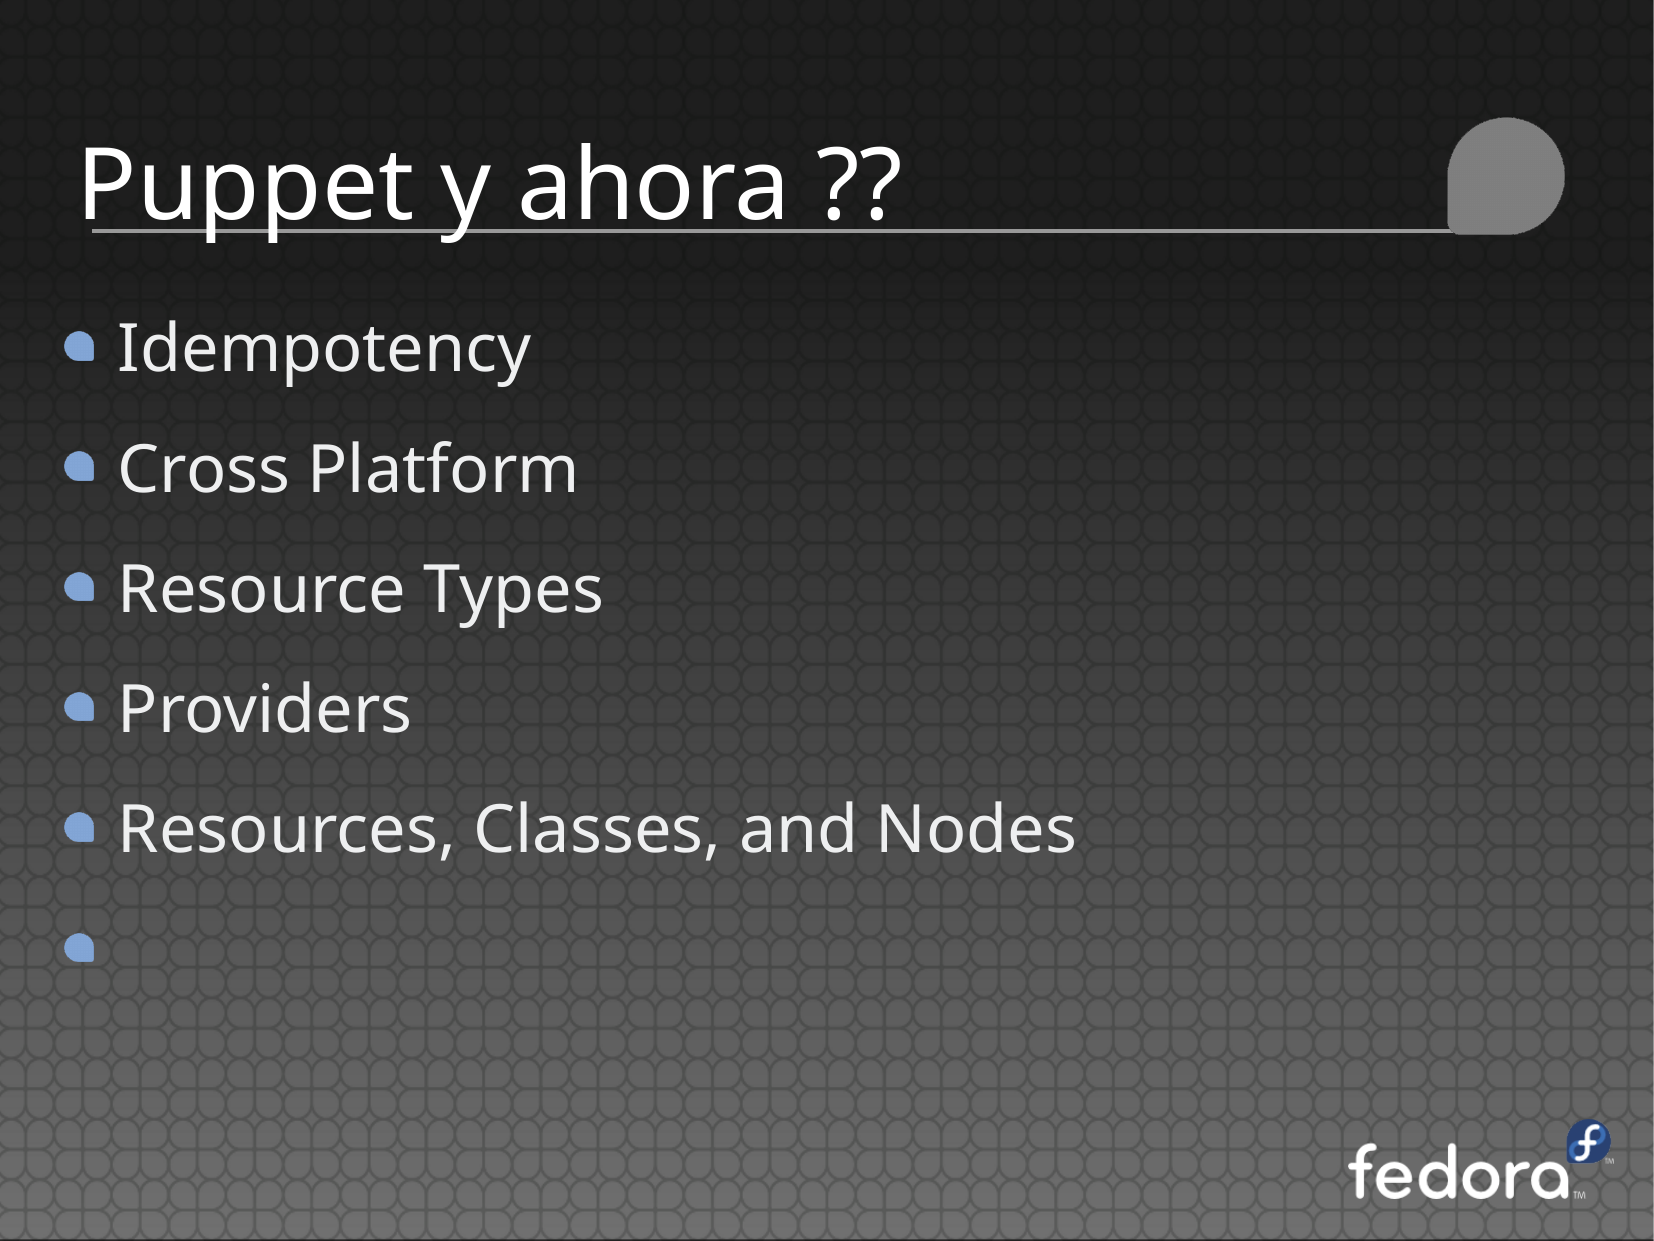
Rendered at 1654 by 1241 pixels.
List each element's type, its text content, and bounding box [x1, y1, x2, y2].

list Idempotency Cross Platform Resource Types Providers Resources, Classes, and Nodes [46, 300, 1536, 1105]
picture [0, 0, 1654, 1241]
title Puppet y ahora ?? [76, 112, 1566, 249]
